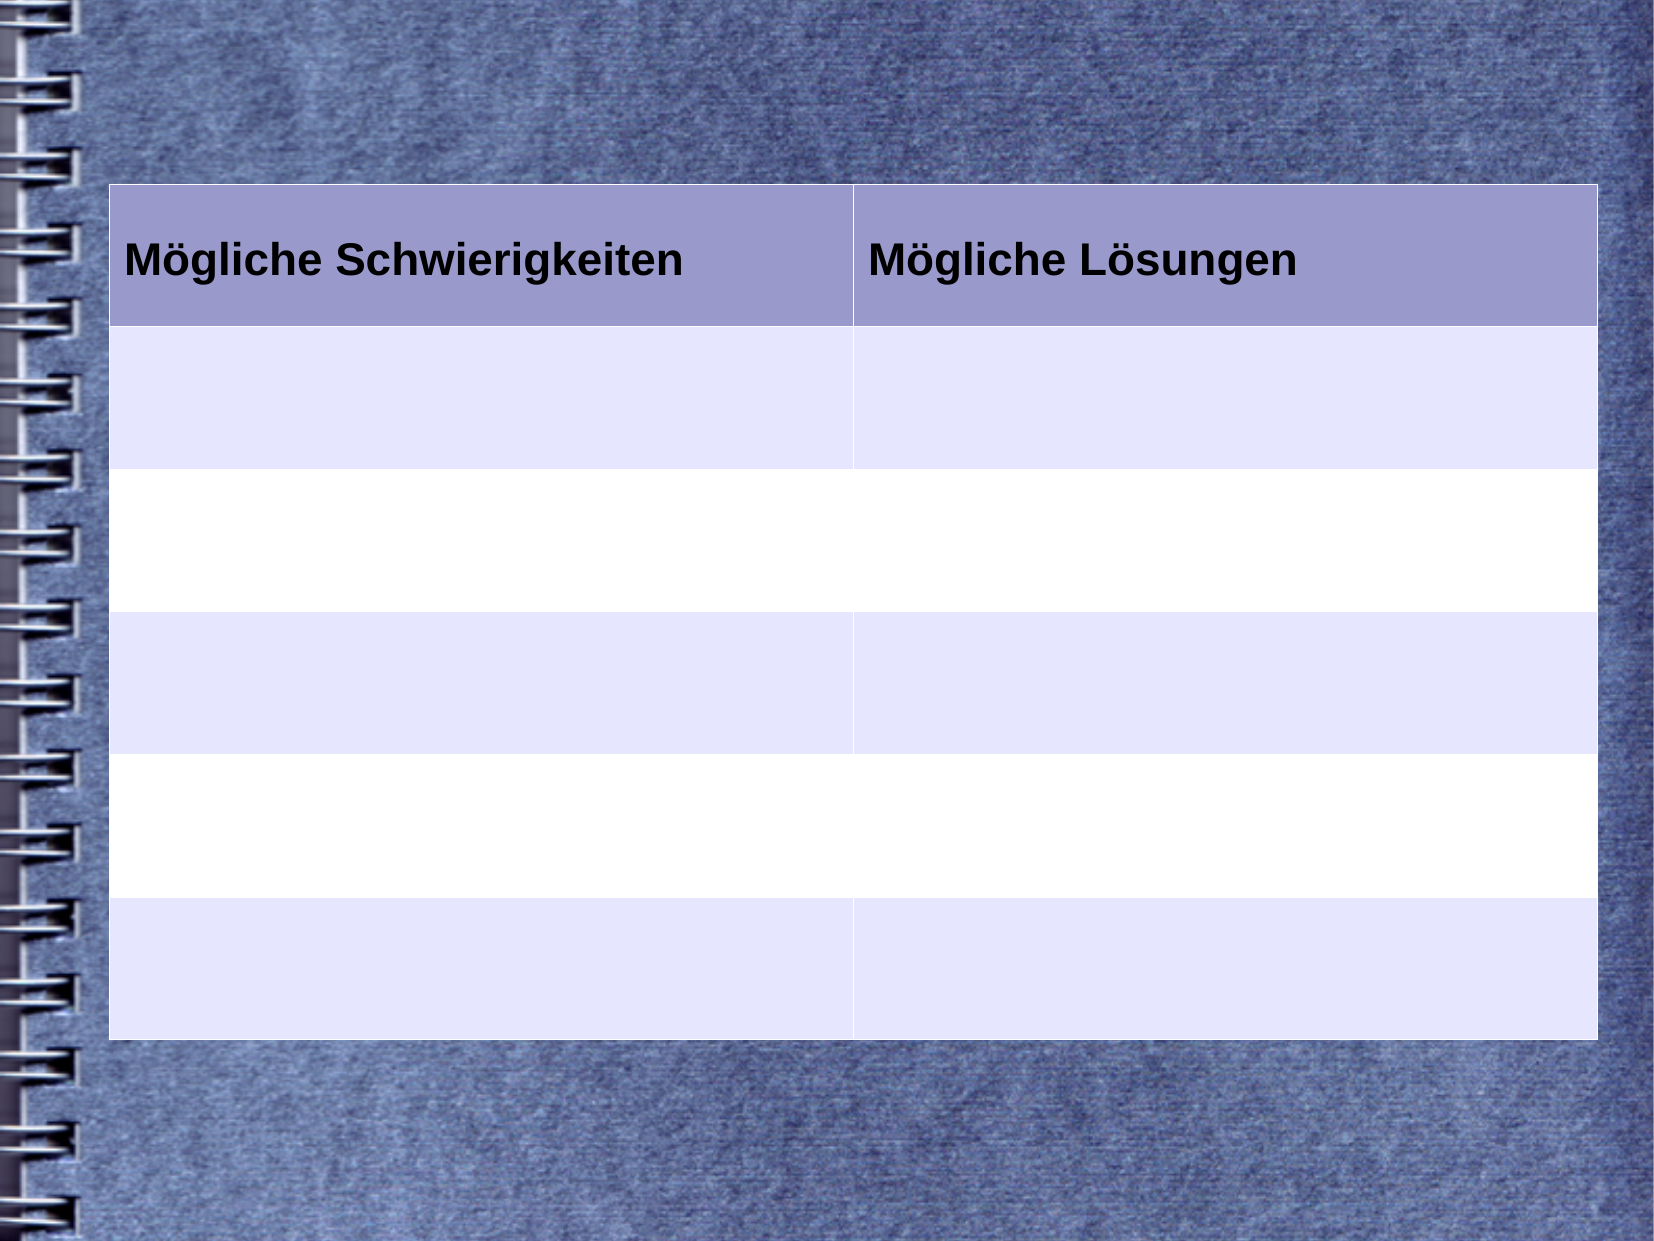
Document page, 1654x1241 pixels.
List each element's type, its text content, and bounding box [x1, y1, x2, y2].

table_cell [854, 470, 1597, 611]
table_cell [854, 327, 1597, 469]
table_header Mögliche Schwierigkeiten [110, 185, 853, 326]
table_cell [854, 755, 1597, 897]
table_header Mögliche Lösungen [854, 185, 1597, 326]
table_cell [110, 327, 853, 469]
table_cell [854, 898, 1597, 1039]
picture [0, 0, 1654, 1241]
table_cell [110, 755, 853, 897]
table_cell [110, 612, 853, 754]
table_cell [110, 898, 853, 1039]
table_cell [854, 612, 1597, 754]
table_cell [110, 470, 853, 611]
